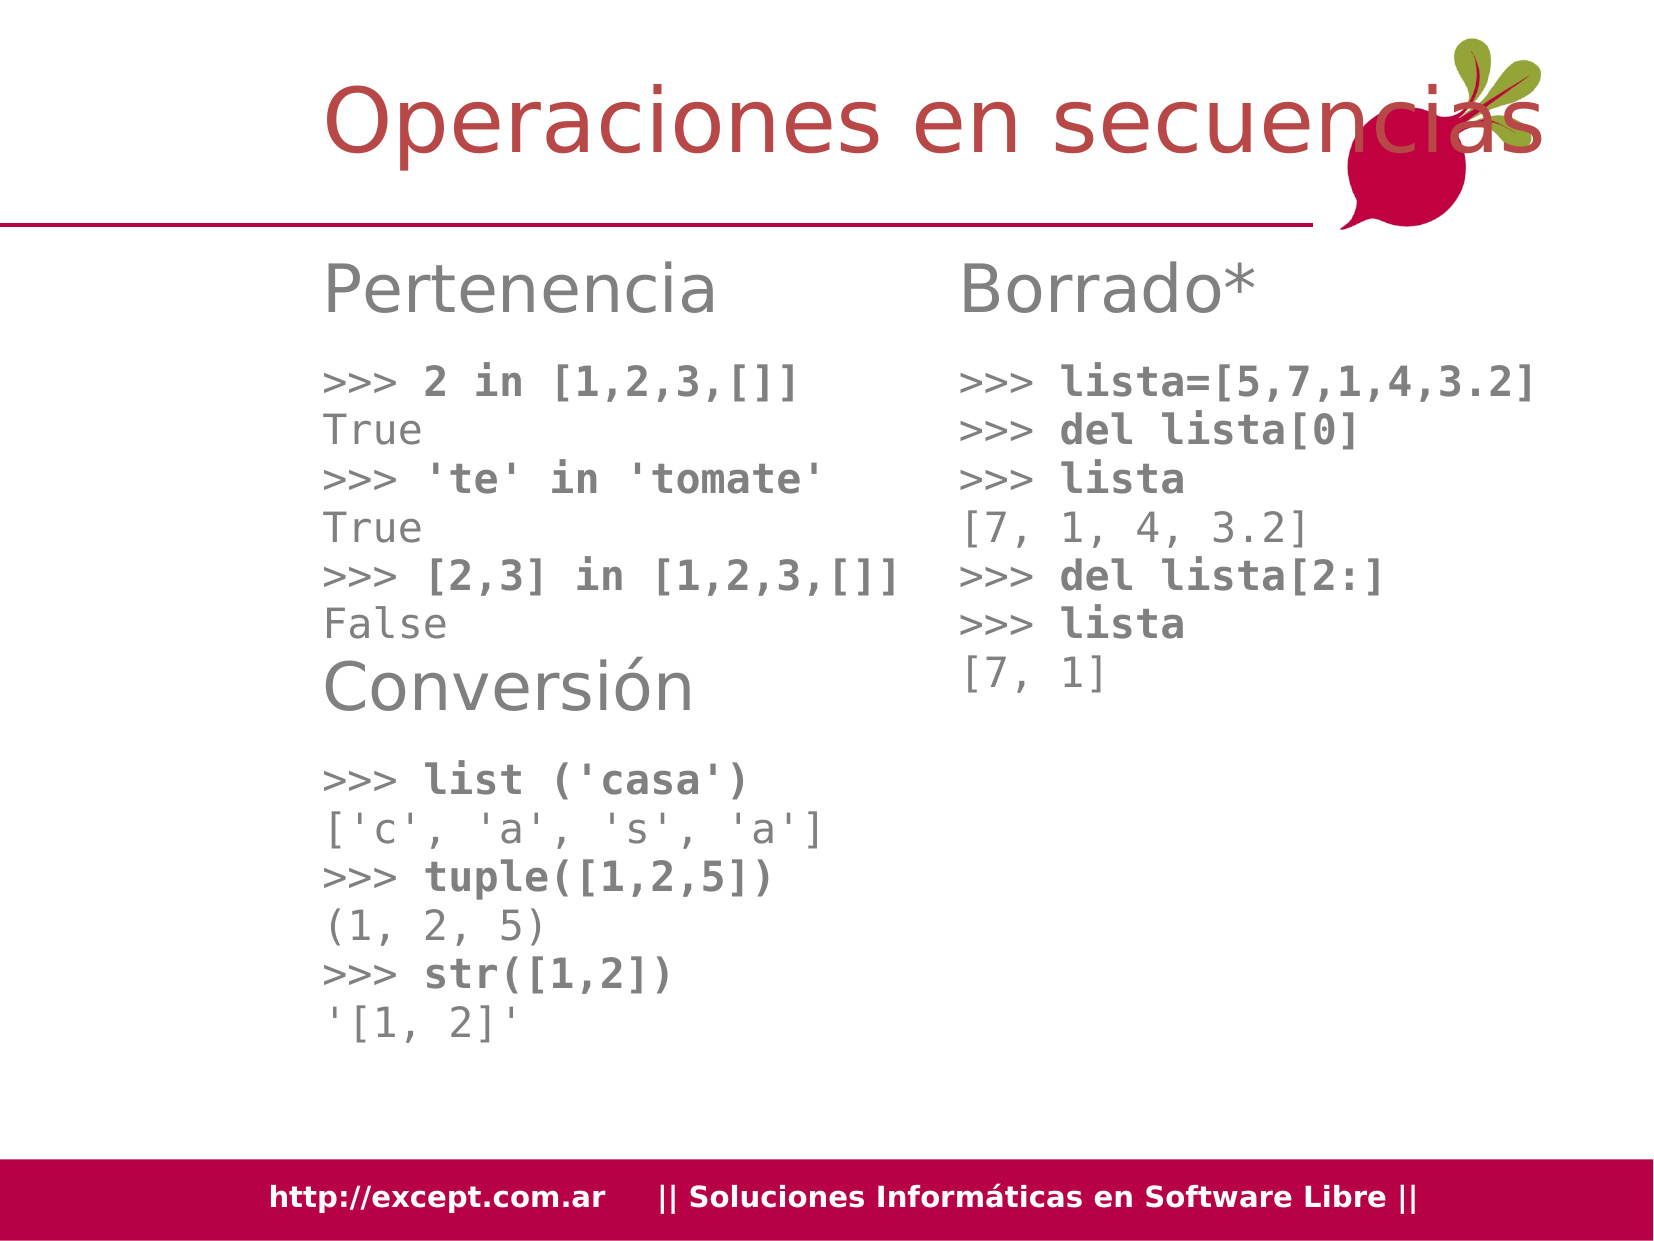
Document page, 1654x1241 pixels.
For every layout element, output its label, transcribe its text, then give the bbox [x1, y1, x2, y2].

picture [1330, 177, 1556, 237]
list Pertenencia >>> 2 in [1,2,3,[]] True >>> 'te' in 'tomate' True >>> [2,3] in [1,2,3,[]] False Conversión >>> list ('casa') ['c', 'a', 's', 'a'] >>> tuple([1,2,5]) (1, 2, 5) >>> str([1,2]) '[1, 2]' [322, 250, 929, 1175]
title Operaciones en secuencias [322, 65, 1565, 177]
picture [1330, 23, 1556, 65]
list Borrado* >>> lista=[5,7,1,4,3.2] >>> del lista[0] >>> lista [7, 1, 4, 3.2] >>> del lista[2:] >>> lista [7, 1] [958, 250, 1565, 1175]
